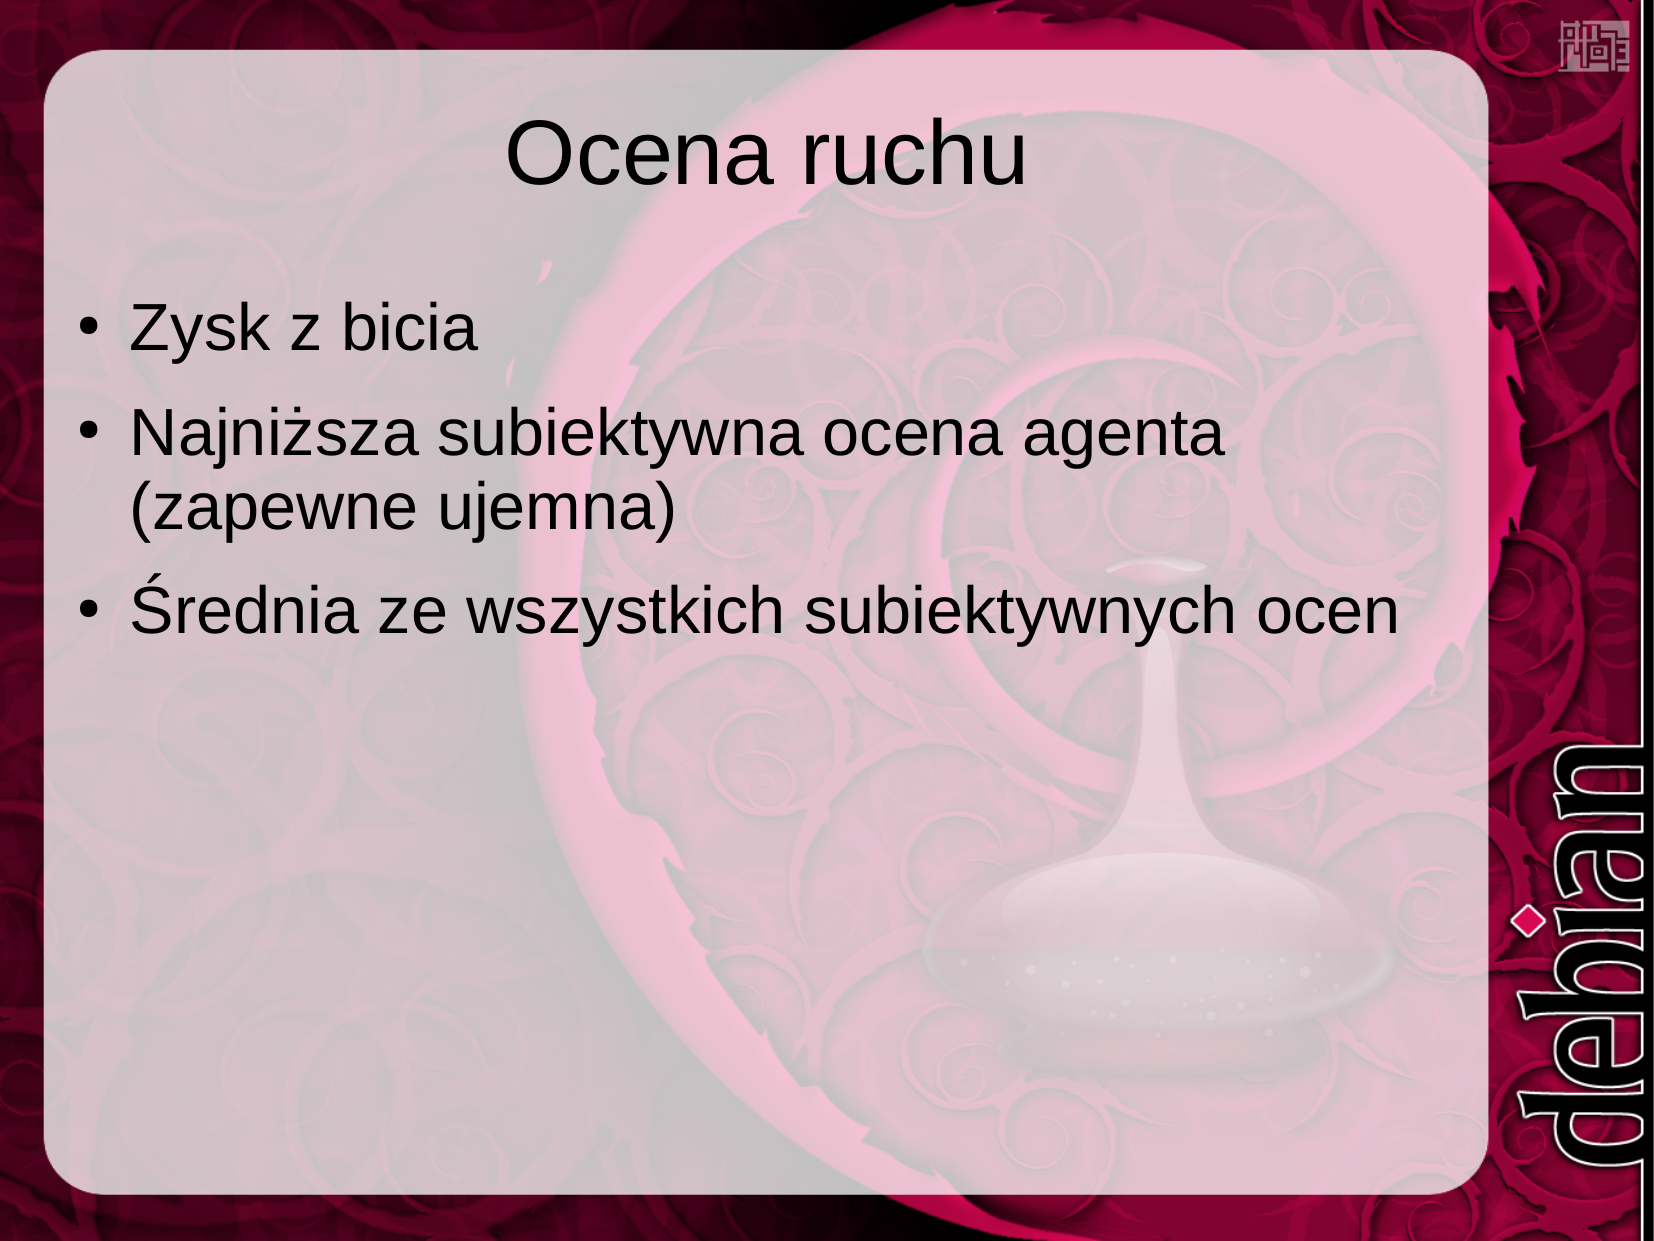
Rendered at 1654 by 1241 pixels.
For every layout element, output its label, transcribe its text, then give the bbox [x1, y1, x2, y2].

title Ocena ruchu [59, 49, 1477, 257]
picture [0, 0, 1654, 1241]
list Zysk z bicia Najniższa subiektywna ocena agenta (zapewne ujemna) Średnia ze wszystkich subiektywnych ocen [59, 290, 1477, 1109]
